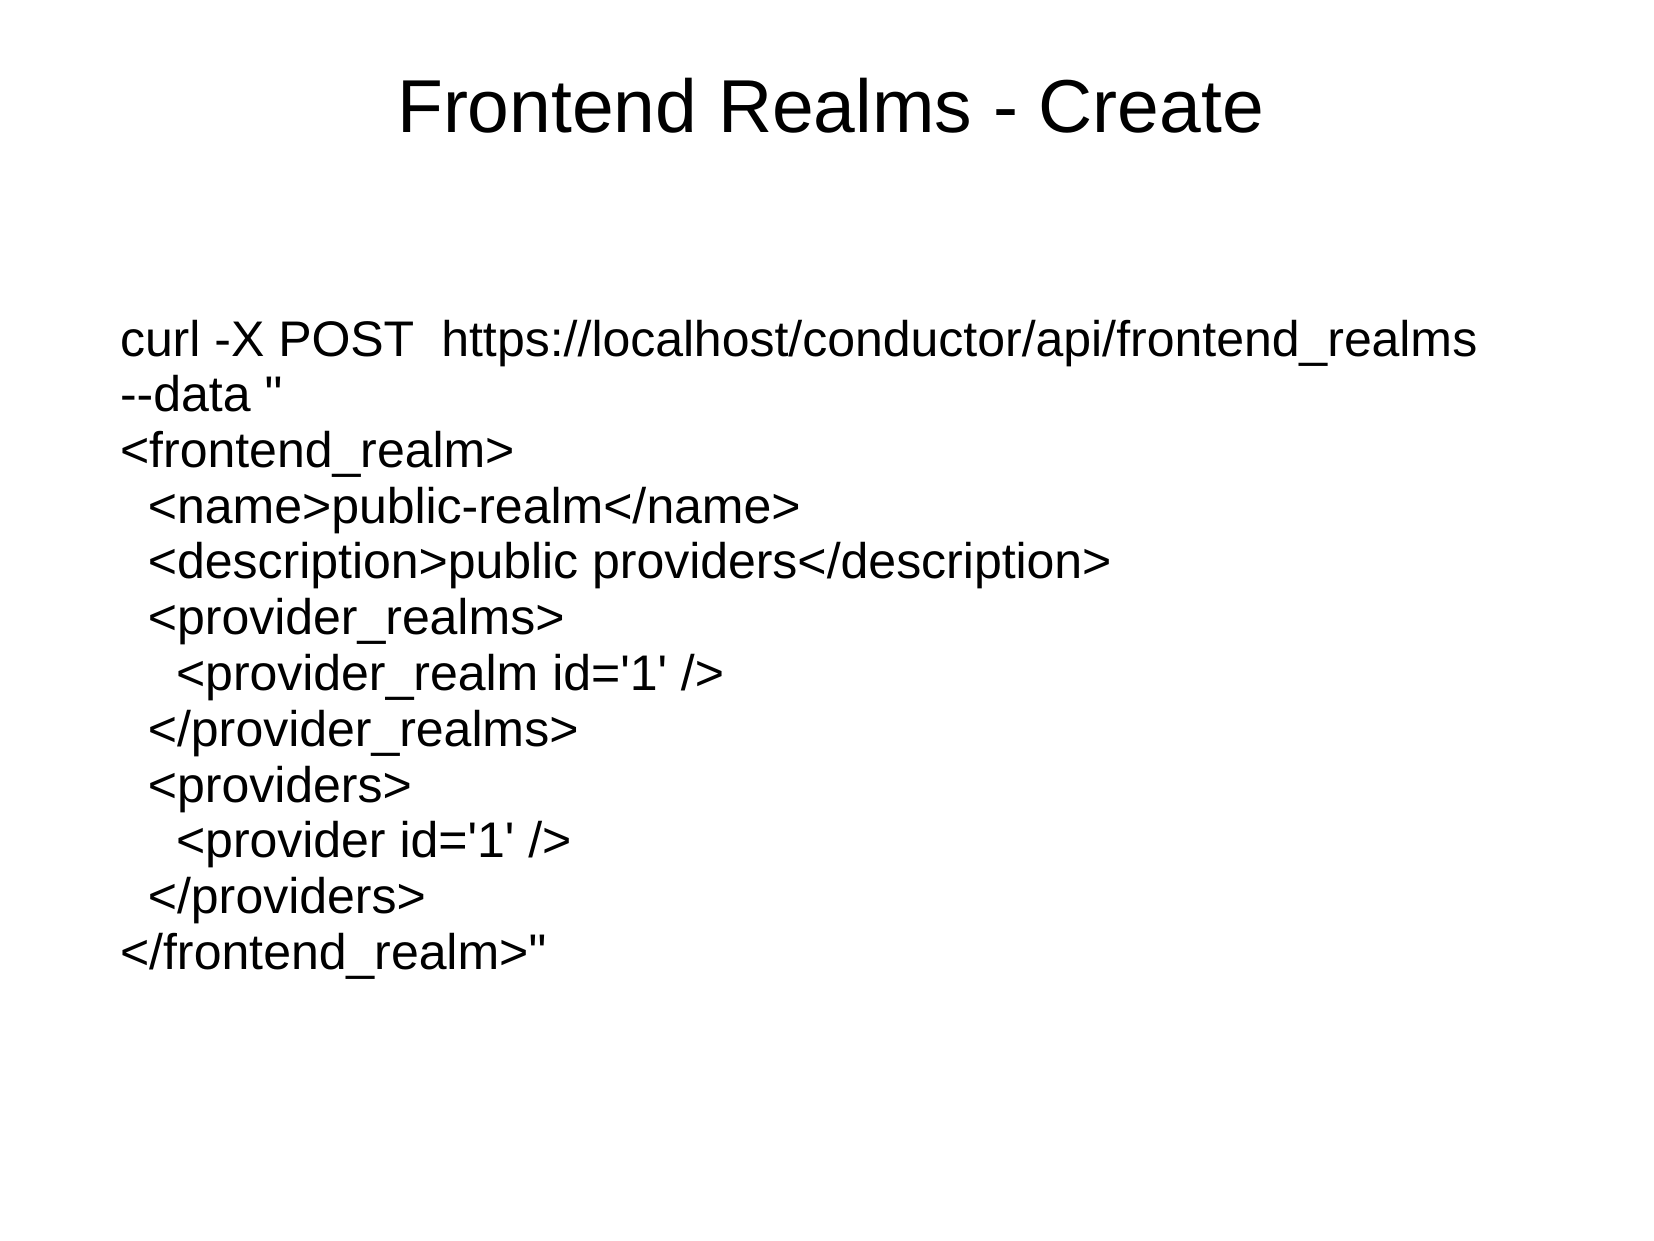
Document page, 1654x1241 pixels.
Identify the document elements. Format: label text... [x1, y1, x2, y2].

subtitle curl -X POST https://localhost/conductor/api/frontend_realms --data " <frontend_realm> <name>public-realm</name> <description>public providers</description> <provider_realms> <provider_realm id='1' /> </provider_realms> <providers> <provider id='1' /> </providers> </frontend_realm>" [120, 310, 1576, 1036]
title Frontend Realms - Create [86, 2, 1576, 211]
